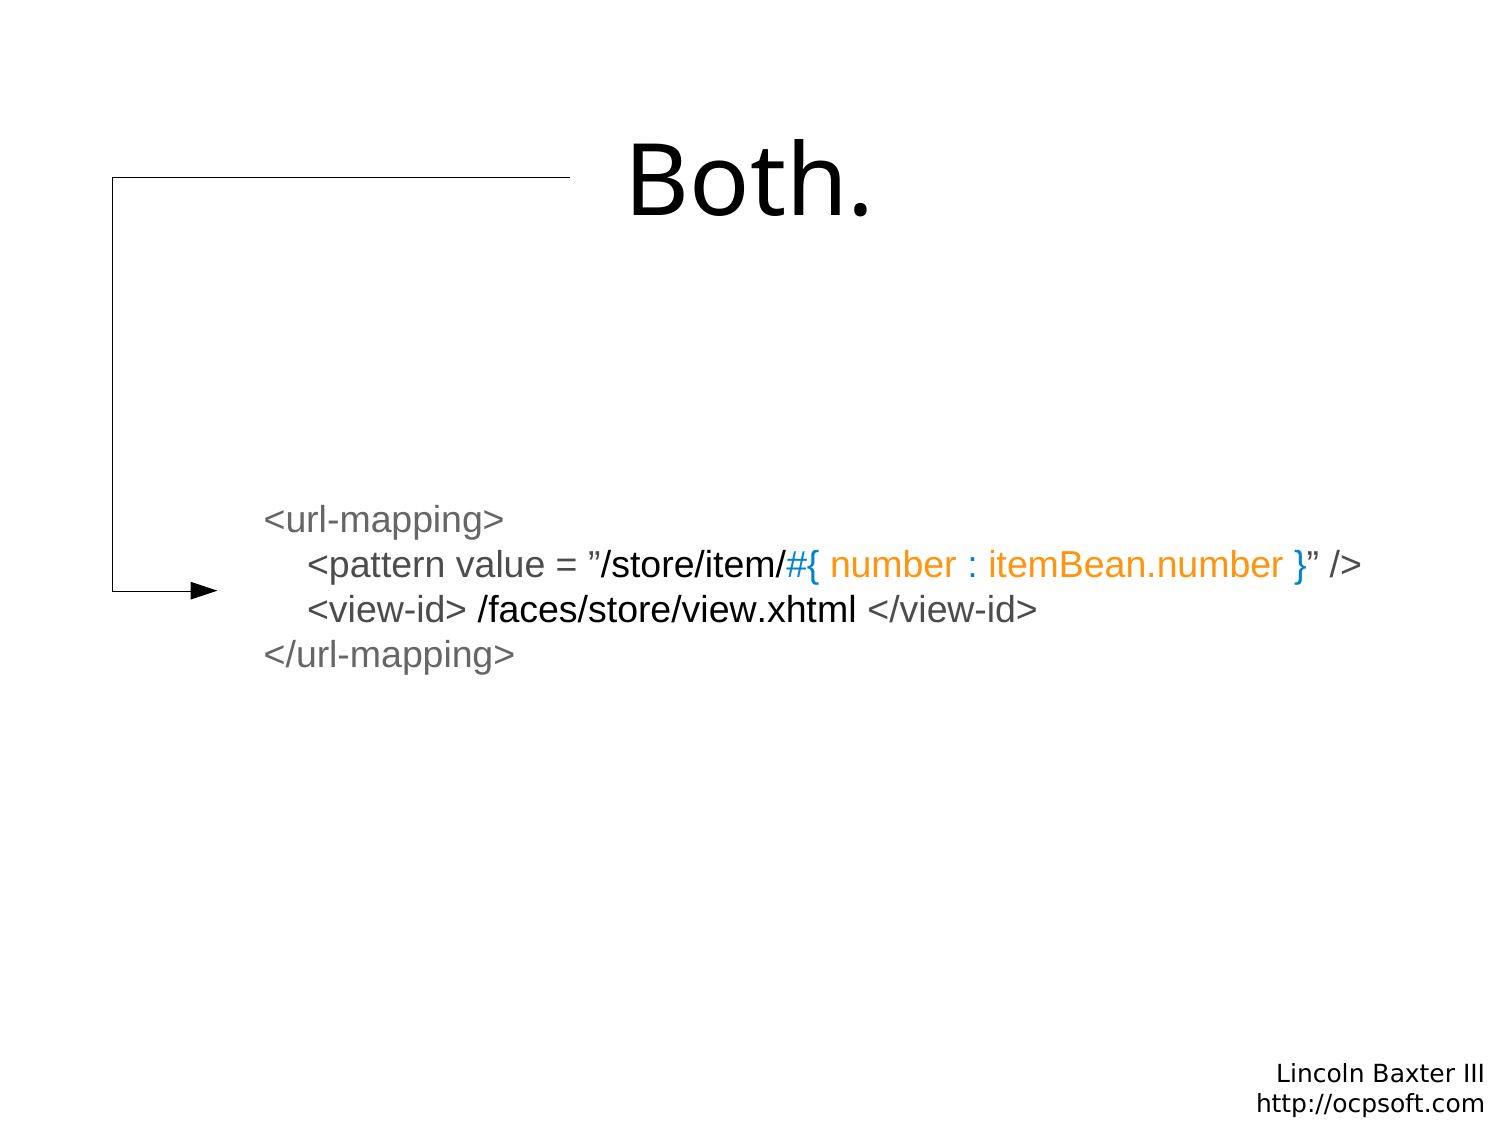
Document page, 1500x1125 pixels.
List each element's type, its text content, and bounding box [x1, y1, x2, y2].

text_box <url-mapping> <pattern value = ”/store/item/#{ number : itemBean.number }” /> <view-id> /faces/store/view.xhtml </view-id> </url-mapping> [217, 487, 1388, 694]
title Both. [75, 107, 1425, 243]
